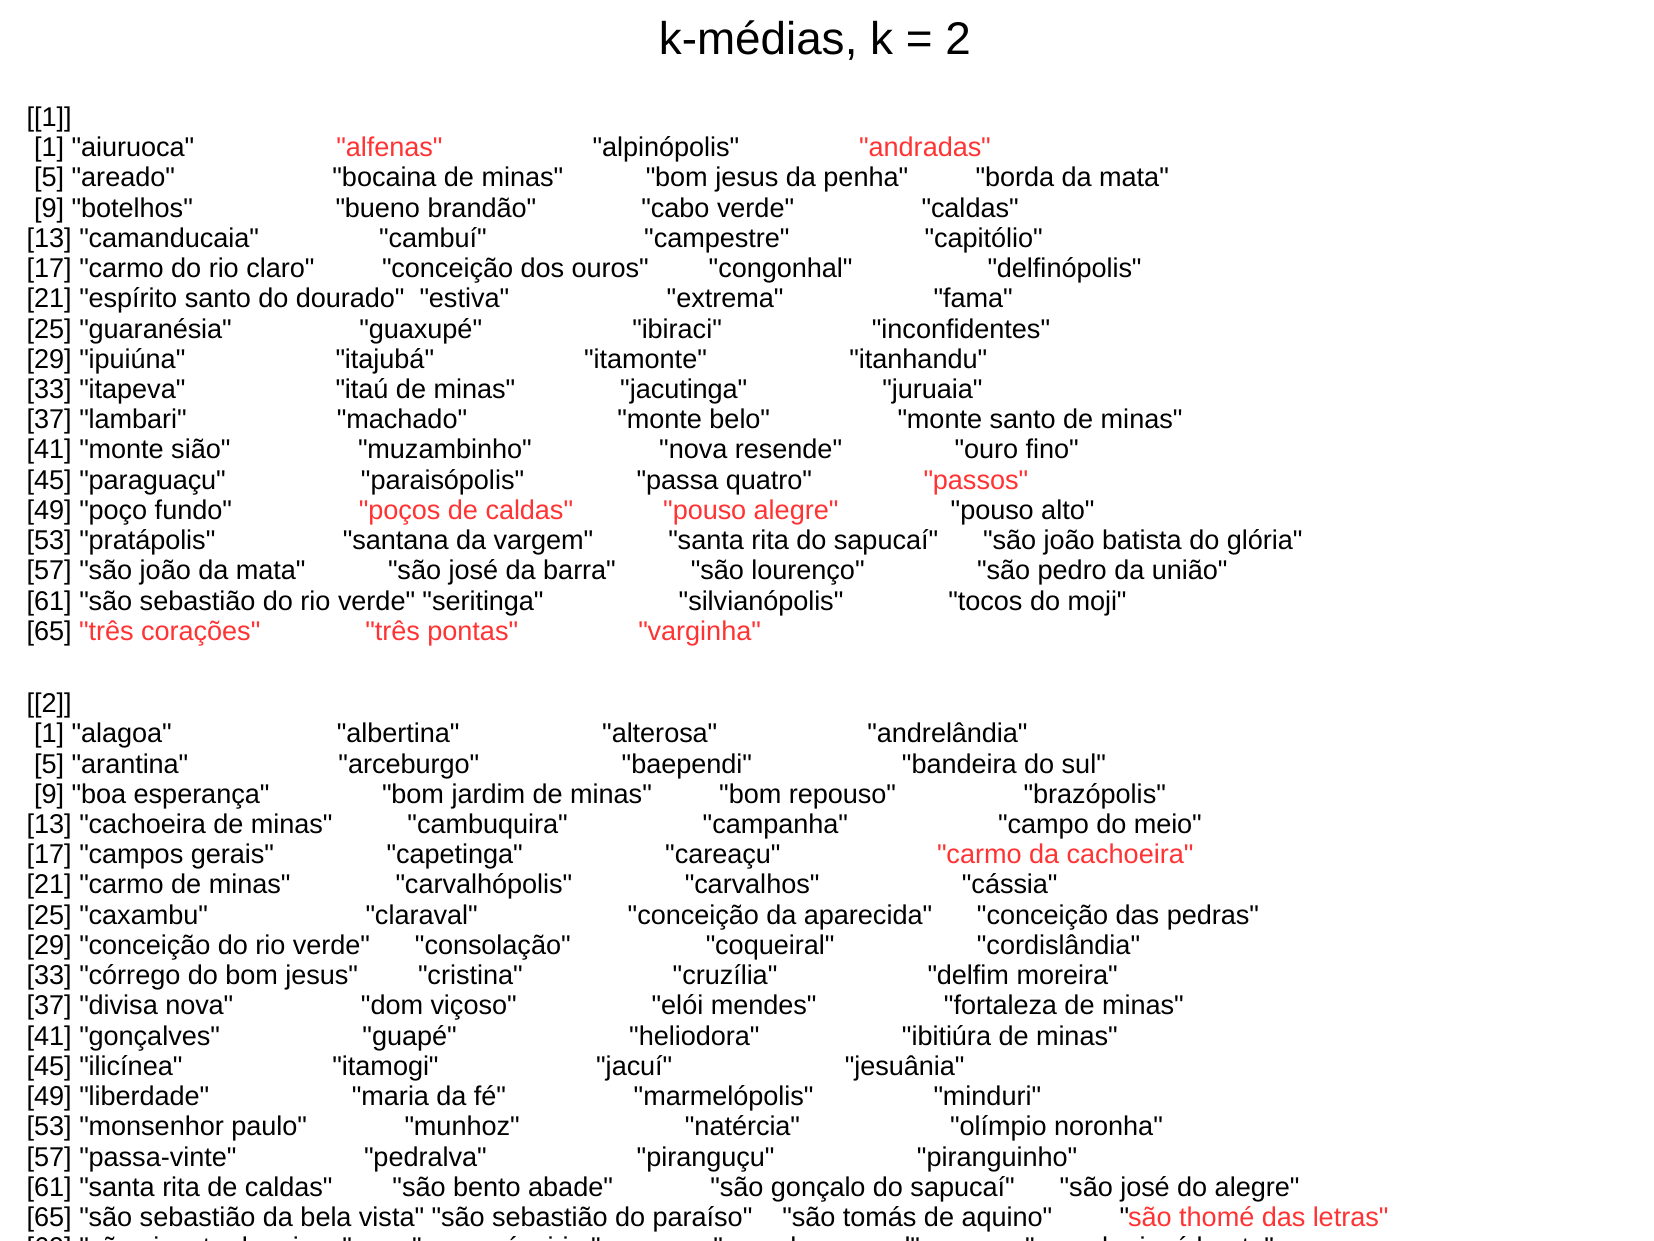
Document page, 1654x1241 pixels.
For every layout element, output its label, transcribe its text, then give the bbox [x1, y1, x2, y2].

title k-médias, k = 2 [70, 0, 1560, 142]
text_box [[1]] [1] "aiuruoca" "alfenas" "alpinópolis" "andradas" [5] "areado" "bocaina de minas" "bom jesus da penha" "borda da mata" [9] "botelhos" "bueno brandão" "cabo verde" "caldas" [13] "camanducaia" "cambuí" "campestre" "capitólio" [17] "carmo do rio claro" "conceição dos ouros" "congonhal" "delfinópolis" [21] "espírito santo do dourado" "estiva" "extrema" "fama" [25] "guaranésia" "guaxupé" "ibiraci" "inconfidentes" [29] "ipuiúna" "itajubá" "itamonte" "itanhandu" [33] "itapeva" "itaú de minas" "jacutinga" "juruaia" [37] "lambari" "machado" "monte belo" "monte santo de minas" [41] "monte sião" "muzambinho" "nova resende" "ouro fino" [45] "paraguaçu" "paraisópolis" "passa quatro" "passos" [49] "poço fundo" "poços de caldas" "pouso alegre" "pouso alto" [53] "pratápolis" "santana da vargem" "santa rita do sapucaí" "são joão batista do glória" [57] "são joão da mata" "são josé da barra" "são lourenço" "são pedro da união" [61] "são sebastião do rio verde" "seritinga" "silvianópolis" "tocos do moji" [65] "três corações" "três pontas" "varginha" [[2]] [1] "alagoa" "albertina" "alterosa" "andrelândia" [5] "arantina" "arceburgo" "baependi" "bandeira do sul" [9] "boa esperança" "bom jardim de minas" "bom repouso" "brazópolis" [13] "cachoeira de minas" "cambuquira" "campanha" "campo do meio" [17] "campos gerais" "capetinga" "careaçu" "carmo da cachoeira" [21] "carmo de minas" "carvalhópolis" "carvalhos" "cássia" [25] "caxambu" "claraval" "conceição da aparecida" "conceição das pedras" [29] "conceição do rio verde" "consolação" "coqueiral" "cordislândia" [33] "córrego do bom jesus" "cristina" "cruzília" "delfim moreira" [37] "divisa nova" "dom viçoso" "elói mendes" "fortaleza de minas" [41] "gonçalves" "guapé" "heliodora" "ibitiúra de minas" [45] "ilicínea" "itamogi" "jacuí" "jesuânia" [49] "liberdade" "maria da fé" "marmelópolis" "minduri" [53] "monsenhor paulo" "munhoz" "natércia" "olímpio noronha" [57] "passa-vinte" "pedralva" "piranguçu" "piranguinho" [61] "santa rita de caldas" "são bento abade" "são gonçalo do sapucaí" "são josé do alegre" [65] "são sebastião da bela vista" "são sebastião do paraíso" "são tomás de aquino" "são thomé das letras" [69] "são vicente de minas" "sapucaí-mirim" "senador amaral" "senador josé bento" [73] "serrania" "serranos" "soledade de minas" "toledo" [77] "turvolândia" "virgínia" "wenceslau braz" [11, 94, 1456, 1241]
